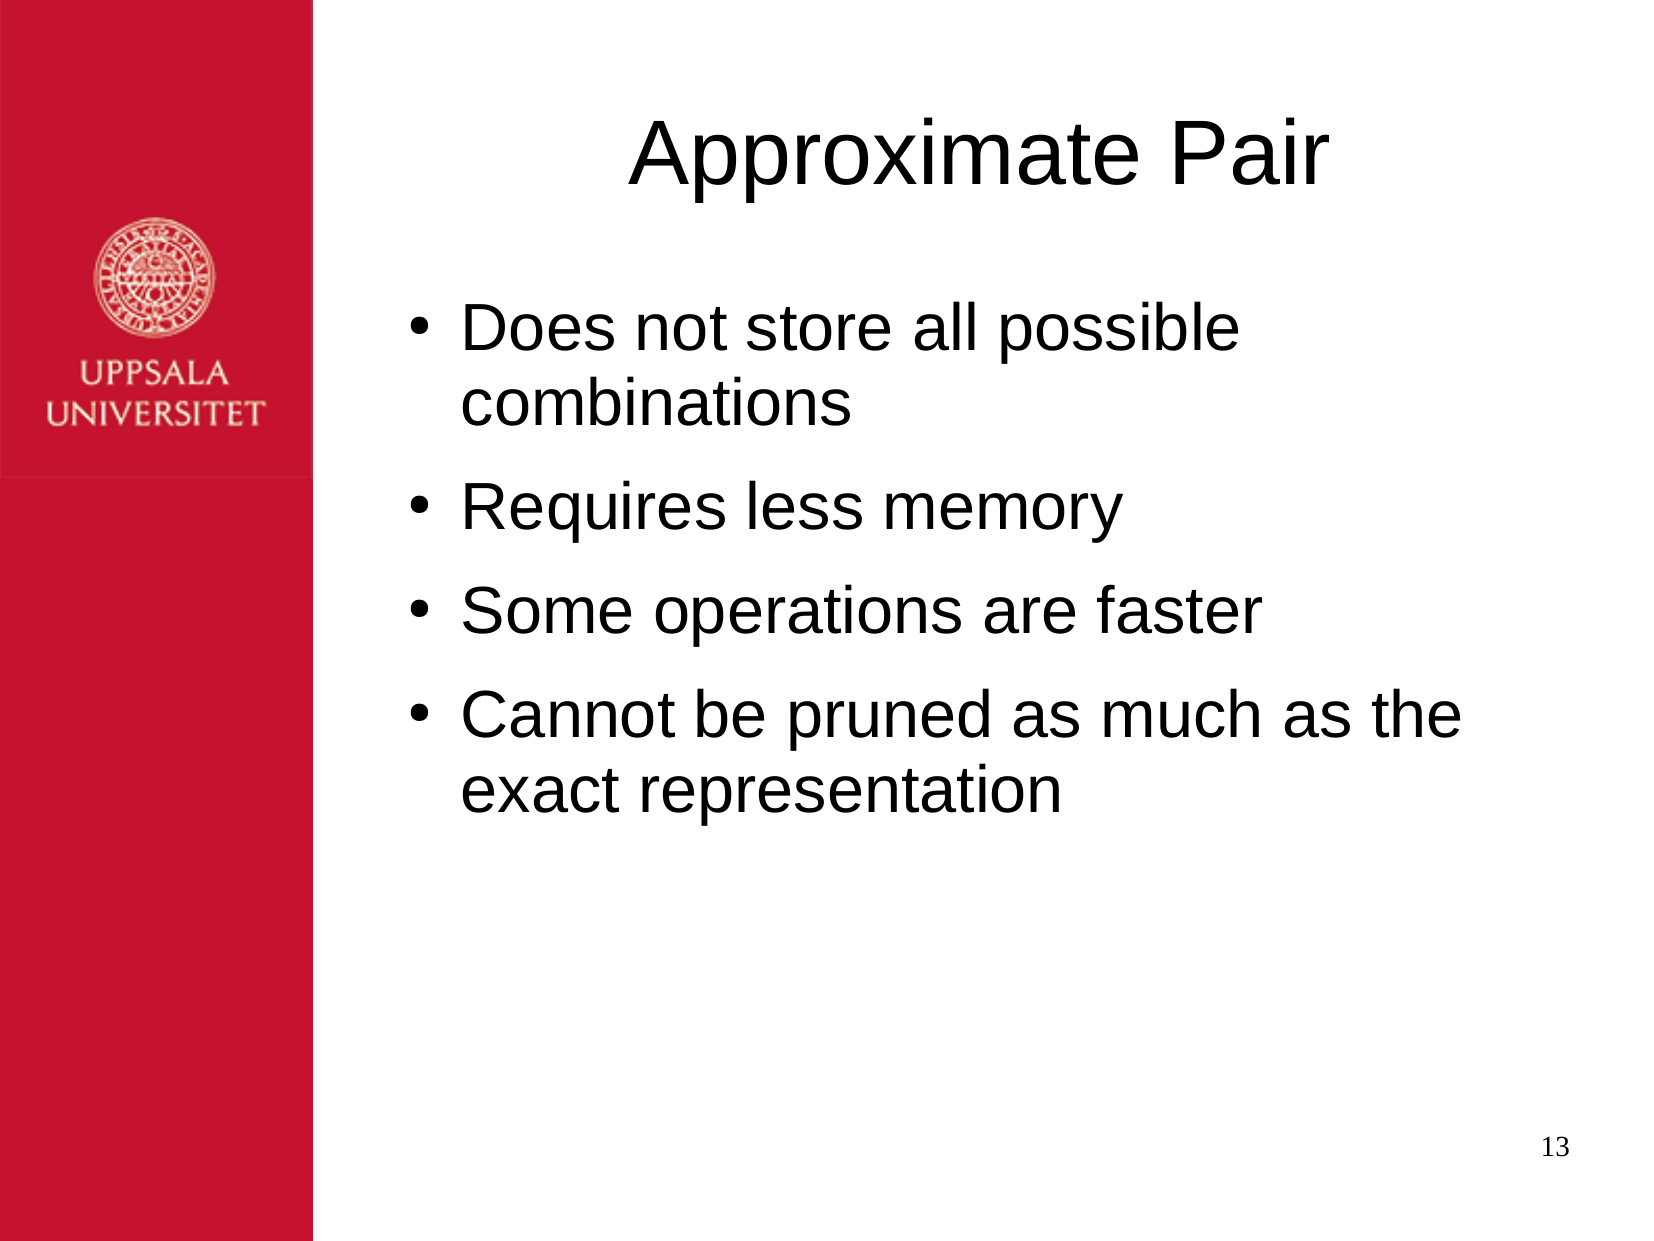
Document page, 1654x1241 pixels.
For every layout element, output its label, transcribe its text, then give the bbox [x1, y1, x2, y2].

picture [0, 0, 235, 800]
list Does not store all possible combinations Requires less memory Some operations are faster Cannot be pruned as much as the exact representation [390, 290, 1571, 1010]
title Approximate Pair [390, 49, 1571, 257]
